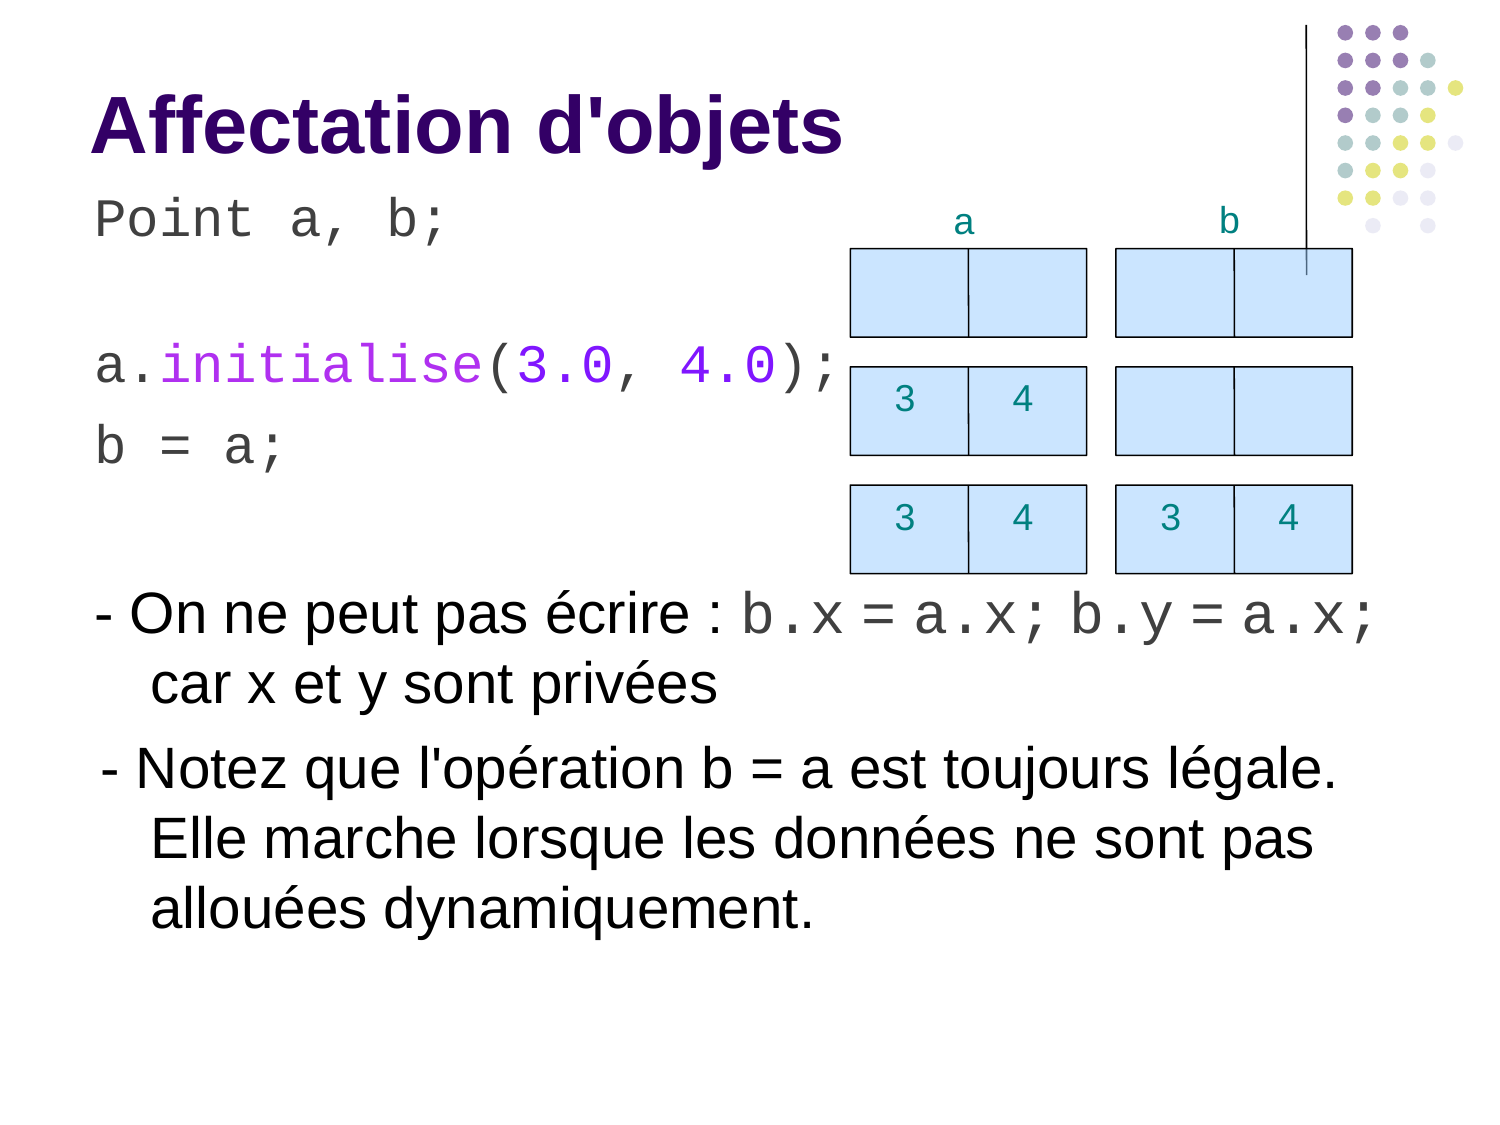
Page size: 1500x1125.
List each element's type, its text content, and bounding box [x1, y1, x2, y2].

text_box [1235, 485, 1353, 574]
text_box 3 [1145, 485, 1205, 546]
text_box [970, 485, 1087, 574]
text_box [850, 366, 967, 456]
text_box [850, 485, 967, 574]
text_box 3 [879, 366, 939, 427]
title Affectation d'objets [75, 18, 1310, 178]
text_box [1235, 366, 1353, 456]
list Point a, b; a.initialise(3.0, 4.0); b = a; - On ne peut pas écrire : b.x = a.x; b.y = a.x; car x et y sont privées - Notez que l'opération b = a est toujours légale. Elle marche lorsque les données ne sont pas allouées dynamiquement. [79, 174, 1427, 984]
text_box 4 [997, 366, 1058, 427]
text_box 4 [997, 485, 1058, 546]
text_box 4 [1263, 485, 1323, 546]
text_box [850, 248, 967, 338]
text_box [1115, 248, 1233, 338]
text_box [1115, 485, 1233, 574]
text_box b [1204, 188, 1264, 249]
text_box [1235, 248, 1353, 338]
text_box [970, 366, 1087, 456]
text_box a [938, 189, 999, 250]
text_box [1115, 366, 1233, 456]
text_box 3 [879, 485, 939, 546]
text_box [970, 248, 1087, 338]
